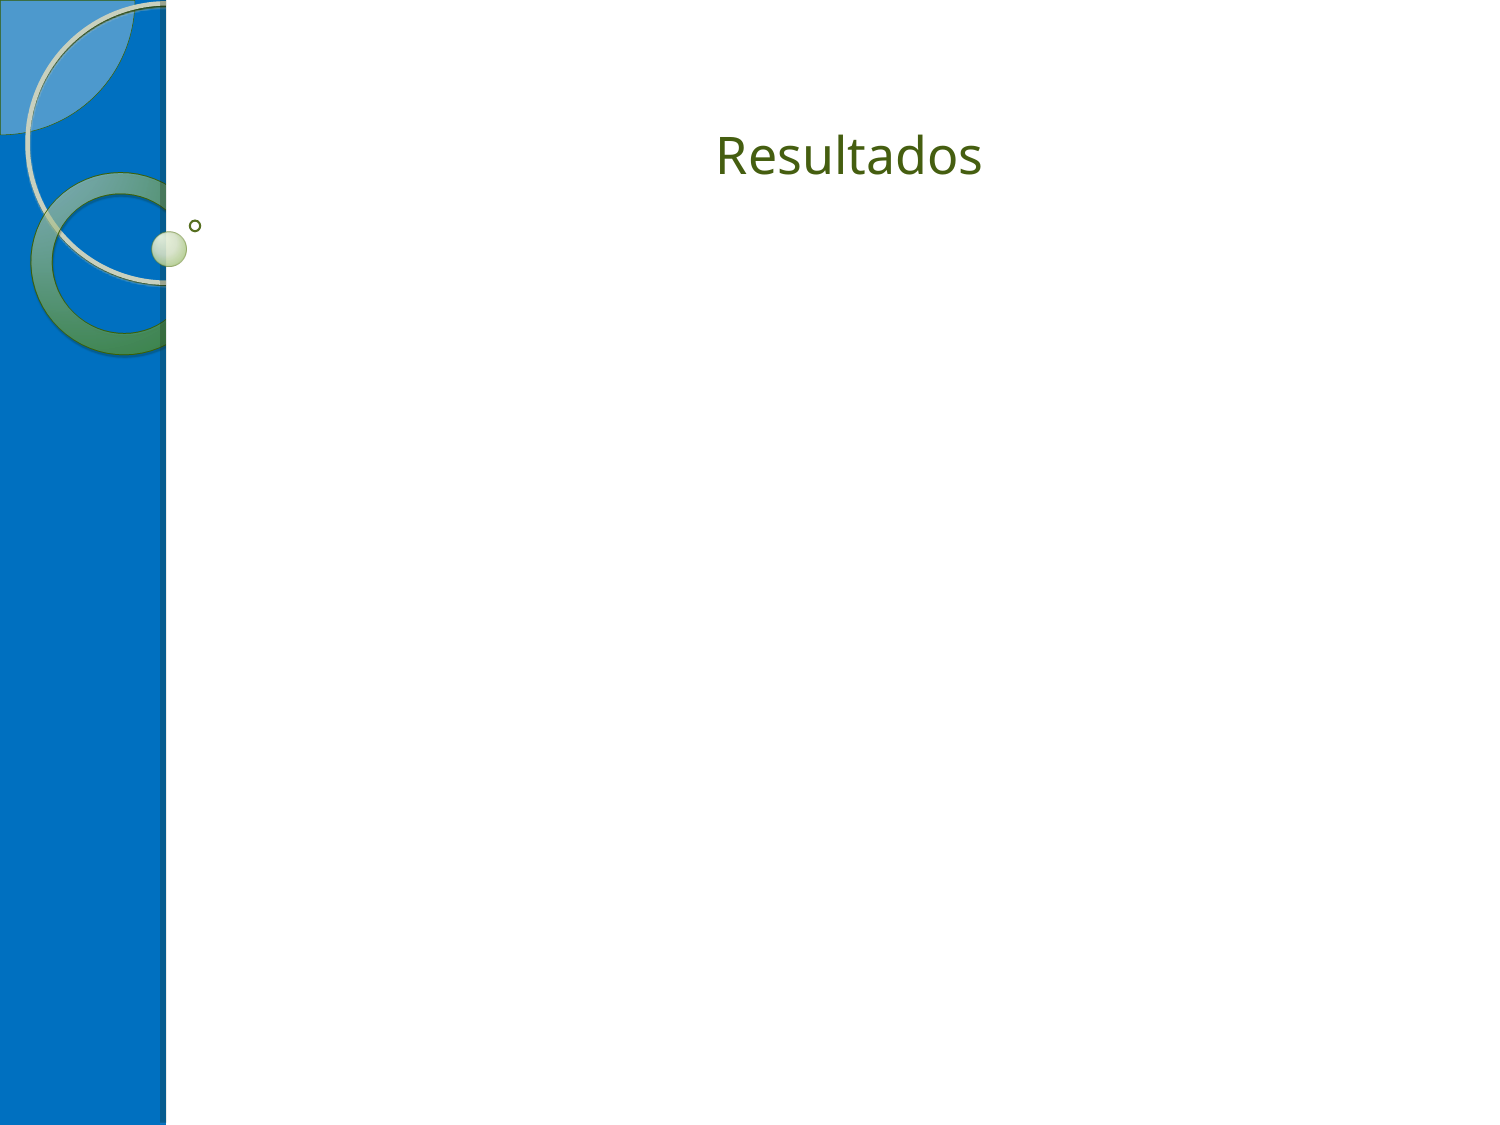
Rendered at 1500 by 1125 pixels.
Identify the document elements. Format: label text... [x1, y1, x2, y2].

picture [27, 170, 188, 362]
title Resultados [235, 23, 1466, 254]
